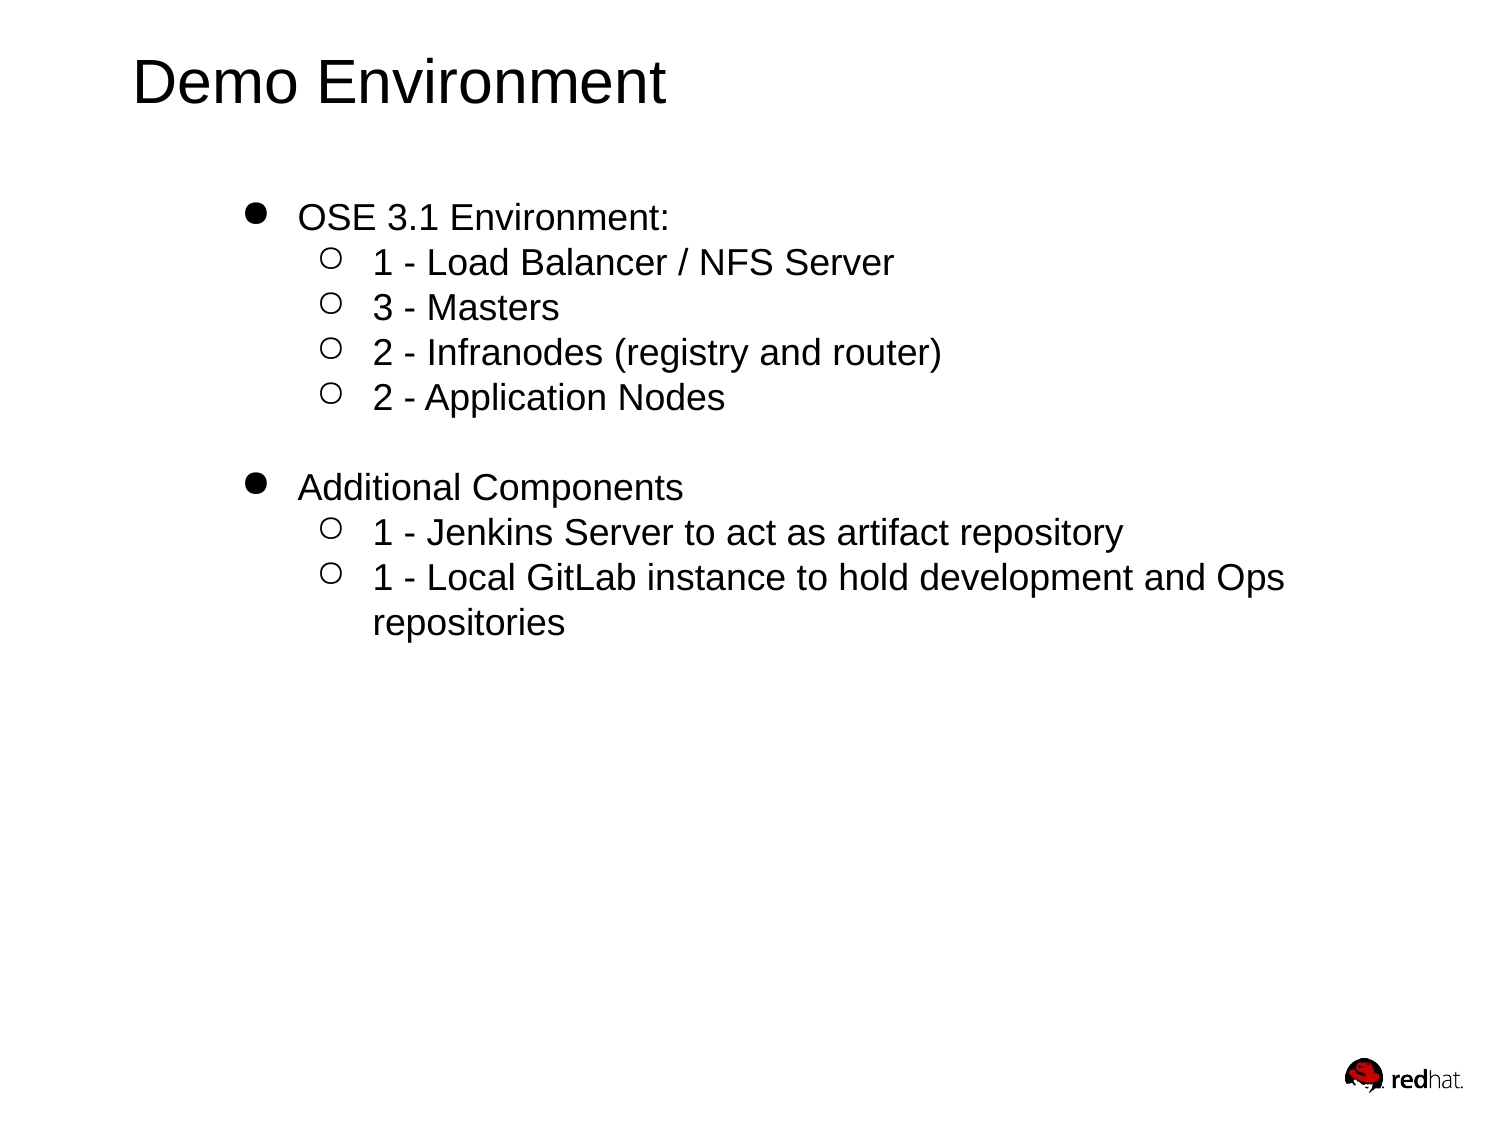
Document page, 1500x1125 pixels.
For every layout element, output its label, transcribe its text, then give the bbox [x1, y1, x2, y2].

picture [1345, 1058, 1463, 1097]
text_box OSE 3.1 Environment: 1 - Load Balancer / NFS Server 3 - Masters 2 - Infranodes (registry and router) 2 - Application Nodes Additional Components 1 - Jenkins Server to act as artifact repository 1 - Local GitLab instance to hold development and Ops repositories [207, 178, 1353, 1013]
text_box Demo Environment [132, 18, 1408, 138]
